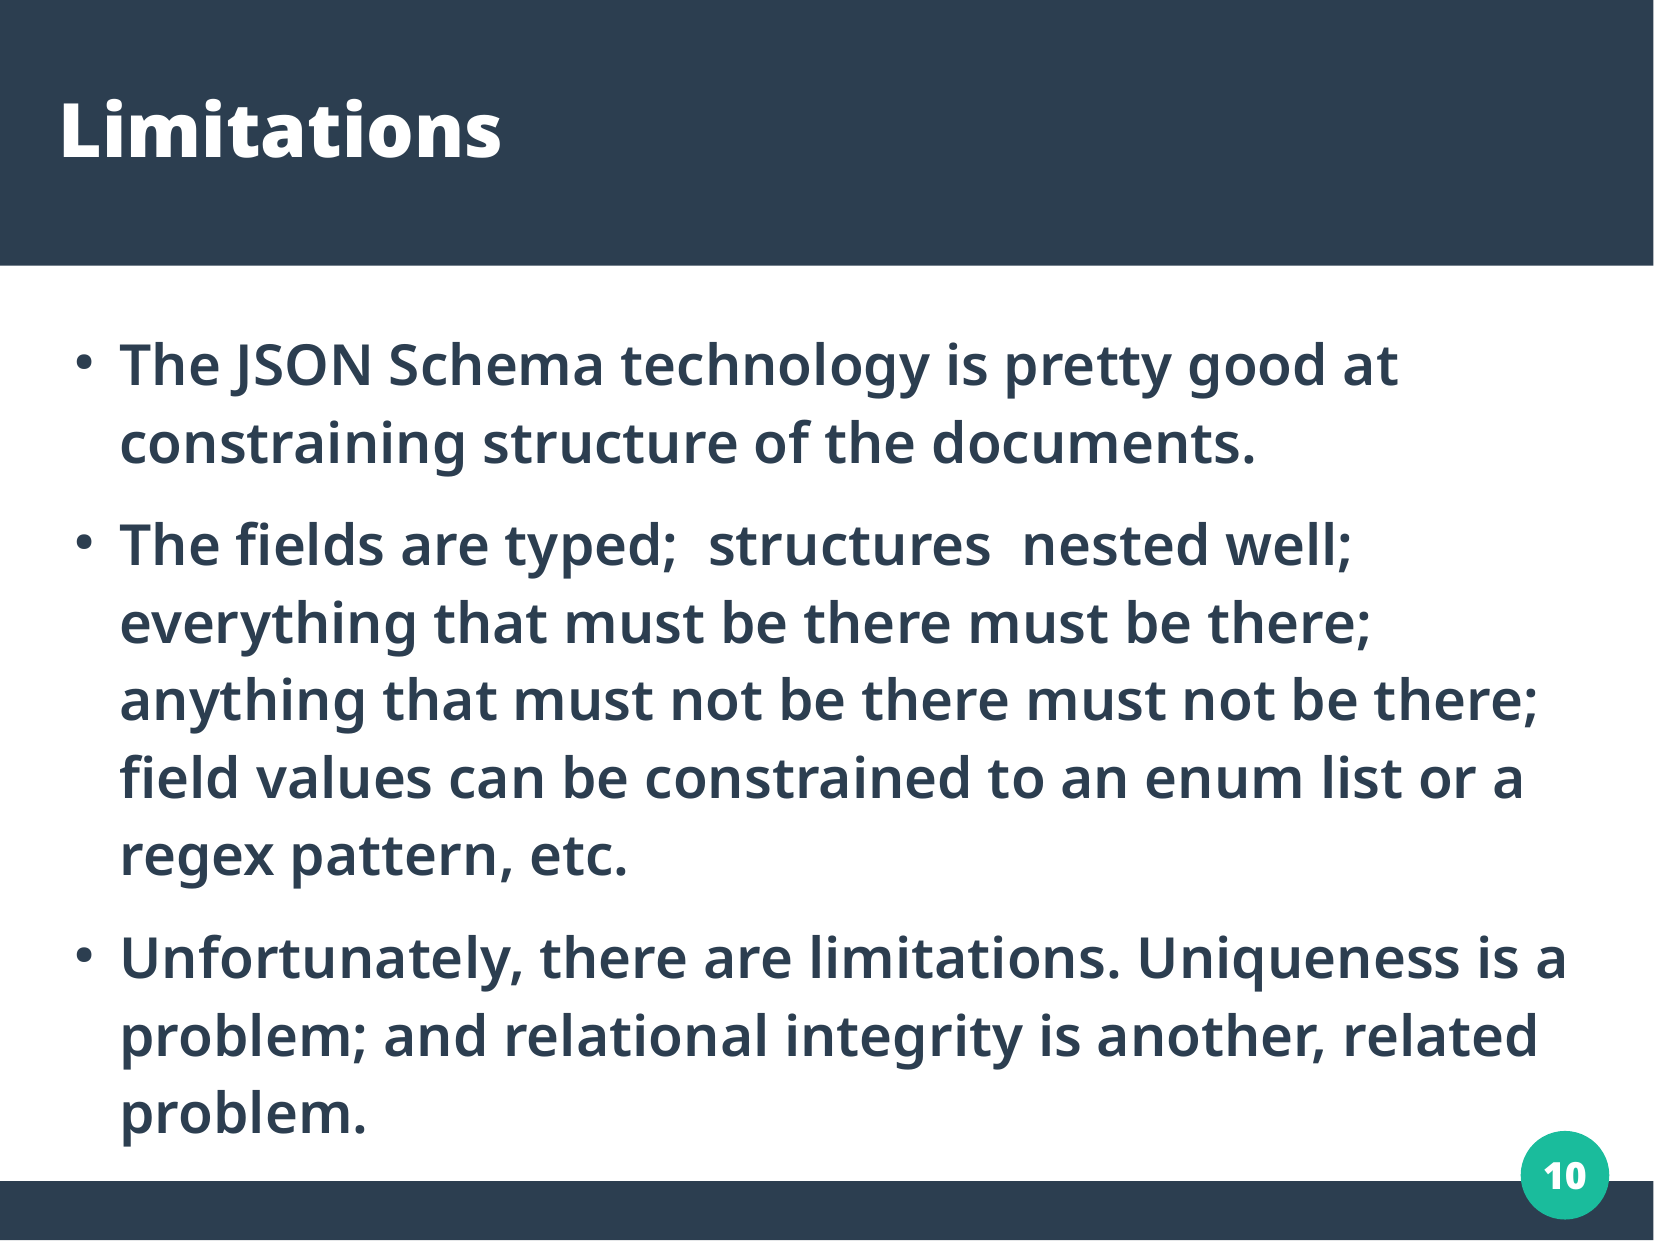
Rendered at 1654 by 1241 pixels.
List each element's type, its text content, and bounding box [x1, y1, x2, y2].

title Limitations [59, 49, 1595, 207]
list The JSON Schema technology is pretty good at constraining structure of the documents. The fields are typed; structures nested well; everything that must be there must be there; anything that must not be there must not be there; field values can be constrained to an enum list or a regex pattern, etc. Unfortunately, there are limitations. Uniqueness is a problem; and relational integrity is another, related problem. [59, 324, 1595, 1152]
